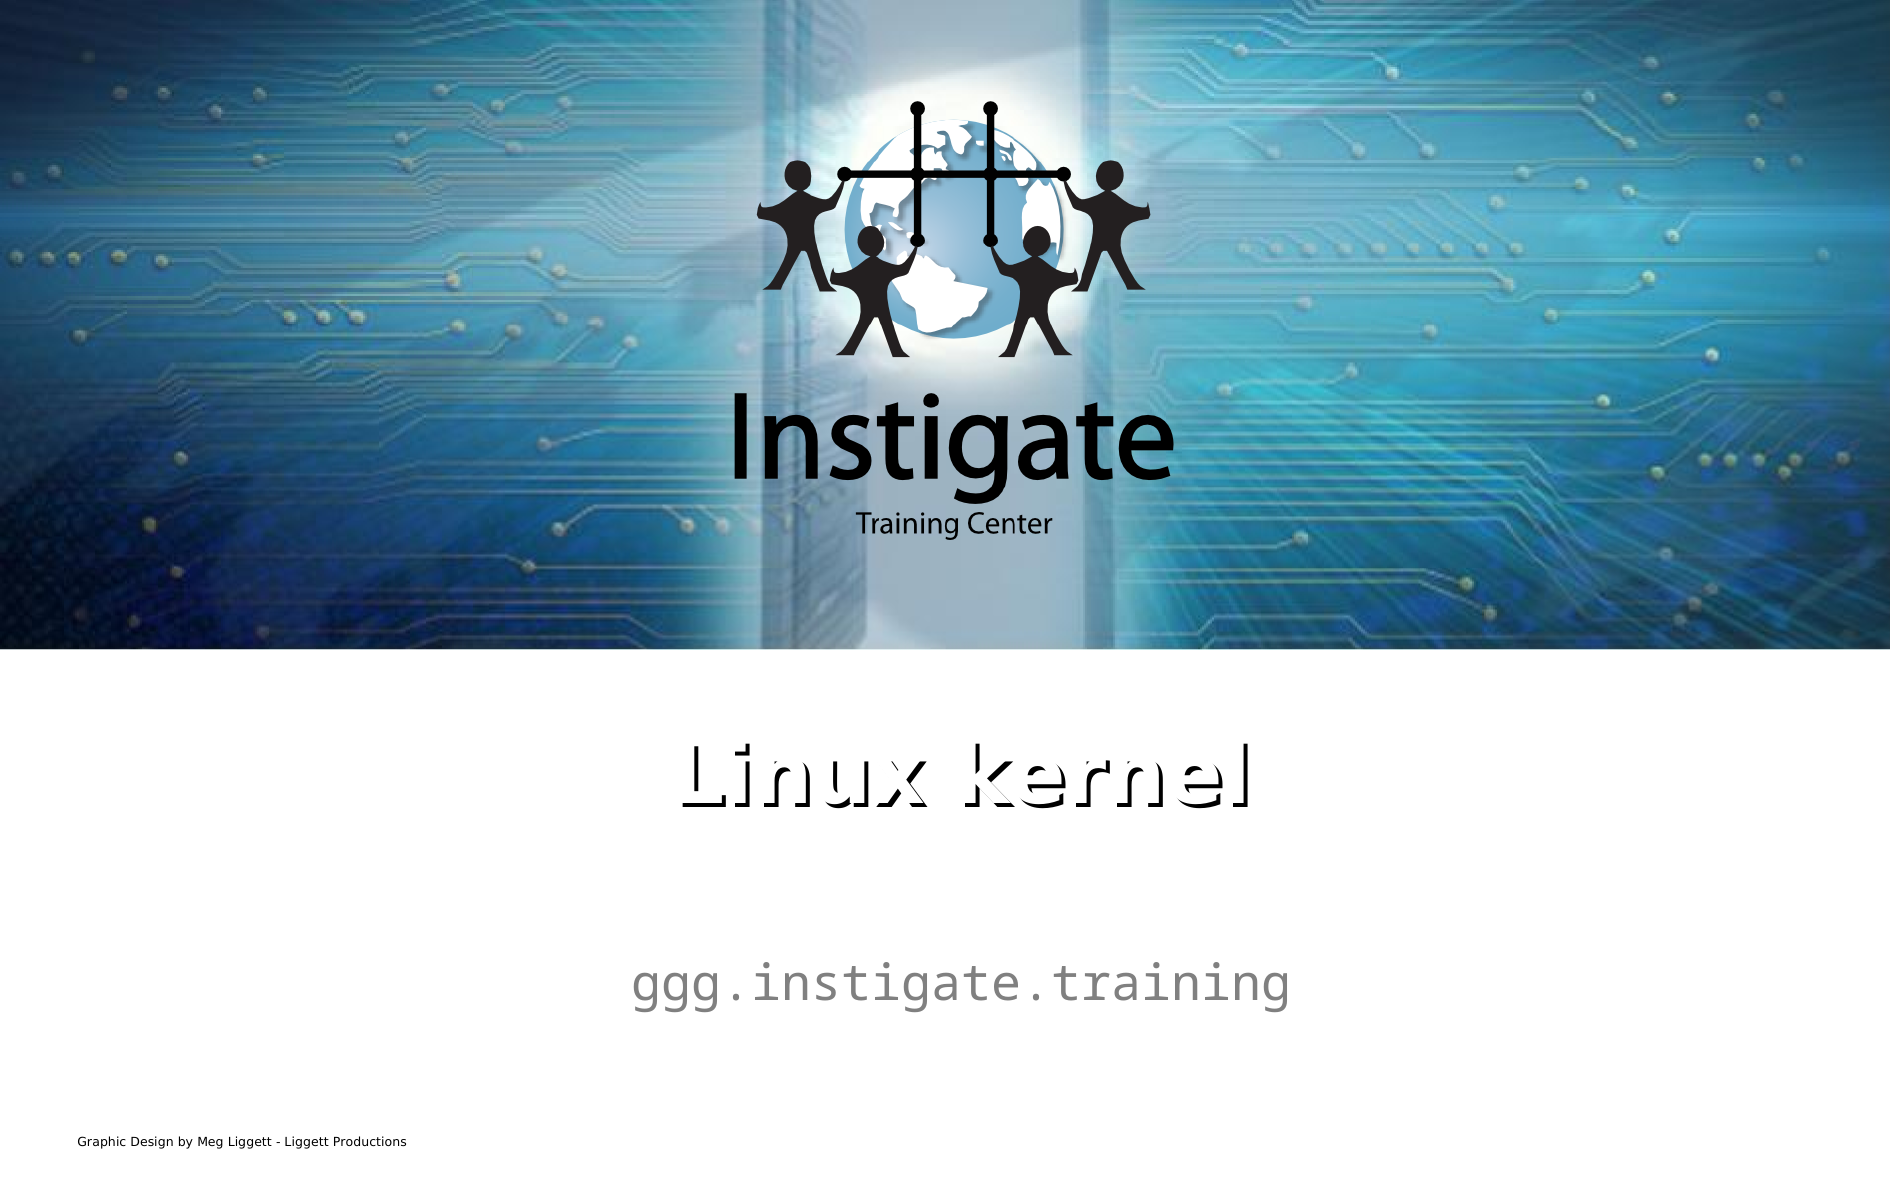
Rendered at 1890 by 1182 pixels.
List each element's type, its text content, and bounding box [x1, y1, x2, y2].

picture [0, 0, 1890, 650]
subtitle Linux kernel ggg.instigate.training [300, 726, 1623, 1056]
